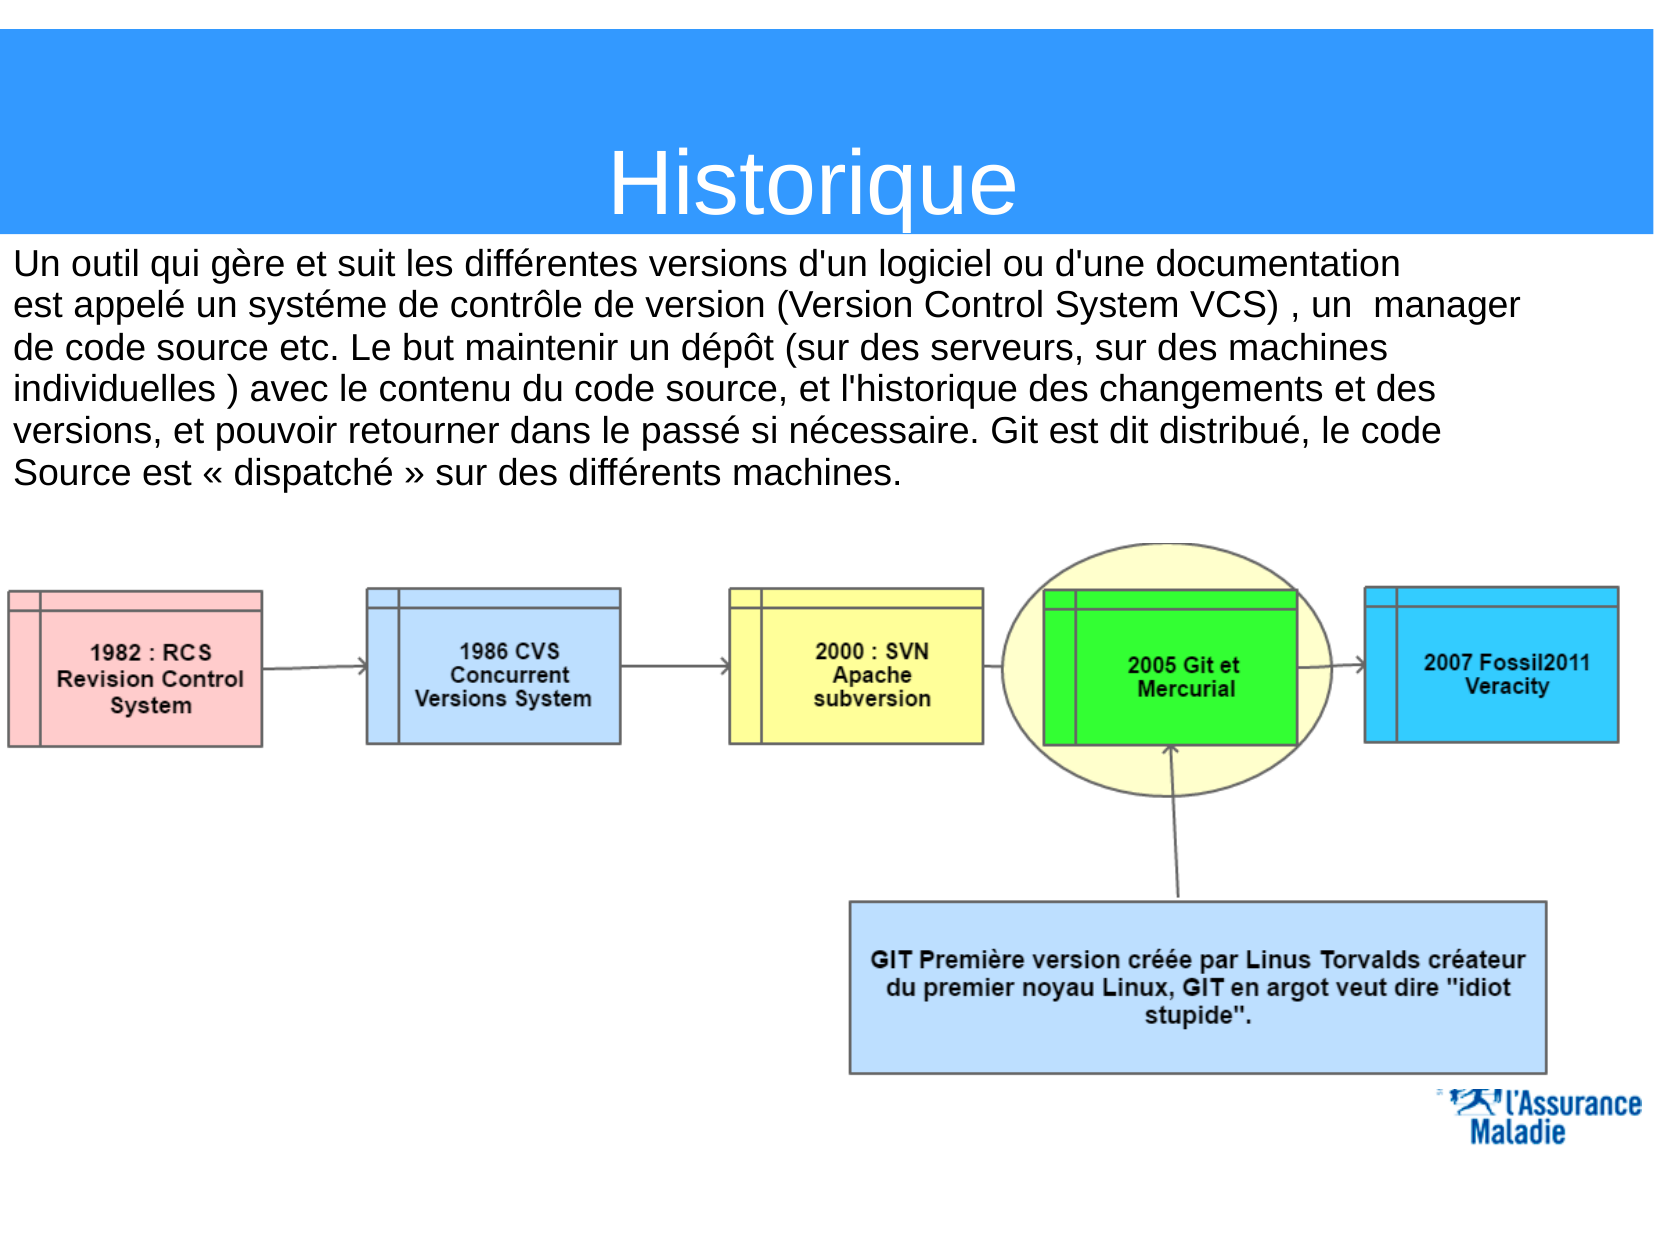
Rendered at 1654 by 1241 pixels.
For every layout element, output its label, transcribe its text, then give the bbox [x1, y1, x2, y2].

title Historique [0, 29, 1654, 235]
picture [0, 543, 1642, 1146]
text_box Un outil qui gère et suit les différentes versions d'un logiciel ou d'une documentation est appelé un systéme de contrôle de version (Version Control System VCS) , un manager de code source etc. Le but maintenir un dépôt (sur des serveurs, sur des machines individuelles ) avec le contenu du code source, et l'historique des changements et des versions, et pouvoir retourner dans le passé si nécessaire. Git est dit distribué, le code Source est « dispatché » sur des différents machines. [0, 234, 1548, 544]
